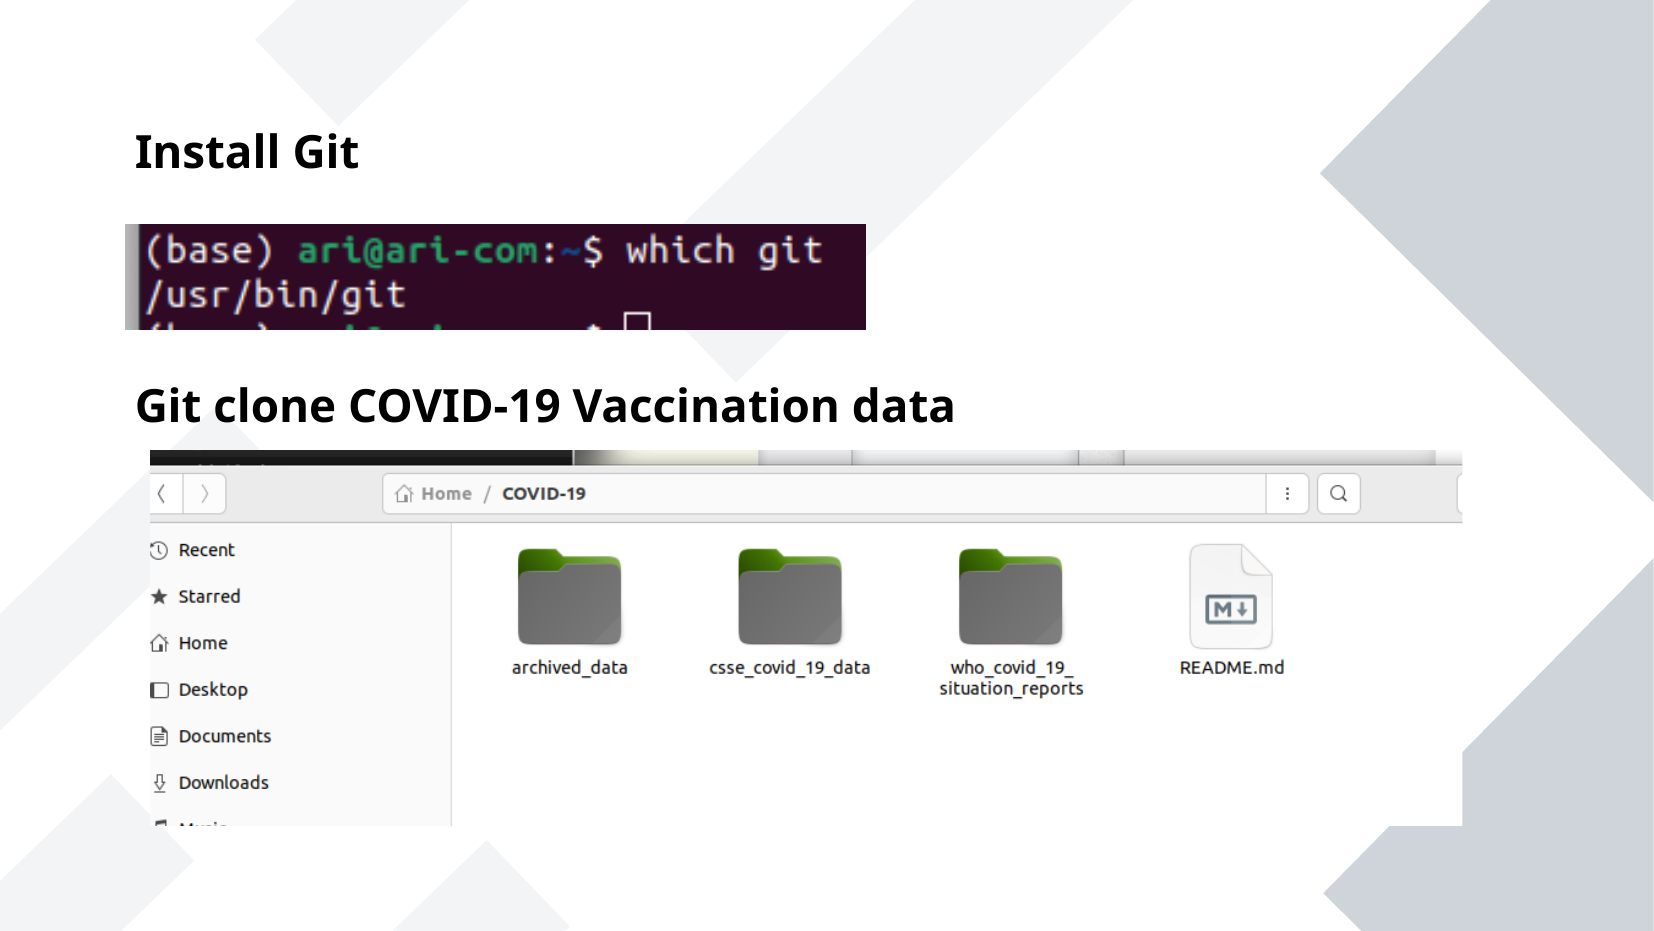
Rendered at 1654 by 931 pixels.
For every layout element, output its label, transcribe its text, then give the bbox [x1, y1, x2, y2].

text_box Git clone COVID-19 Vaccination data [120, 366, 1163, 488]
text_box Install Git [120, 112, 1163, 234]
picture [150, 450, 1463, 826]
picture [125, 224, 866, 330]
